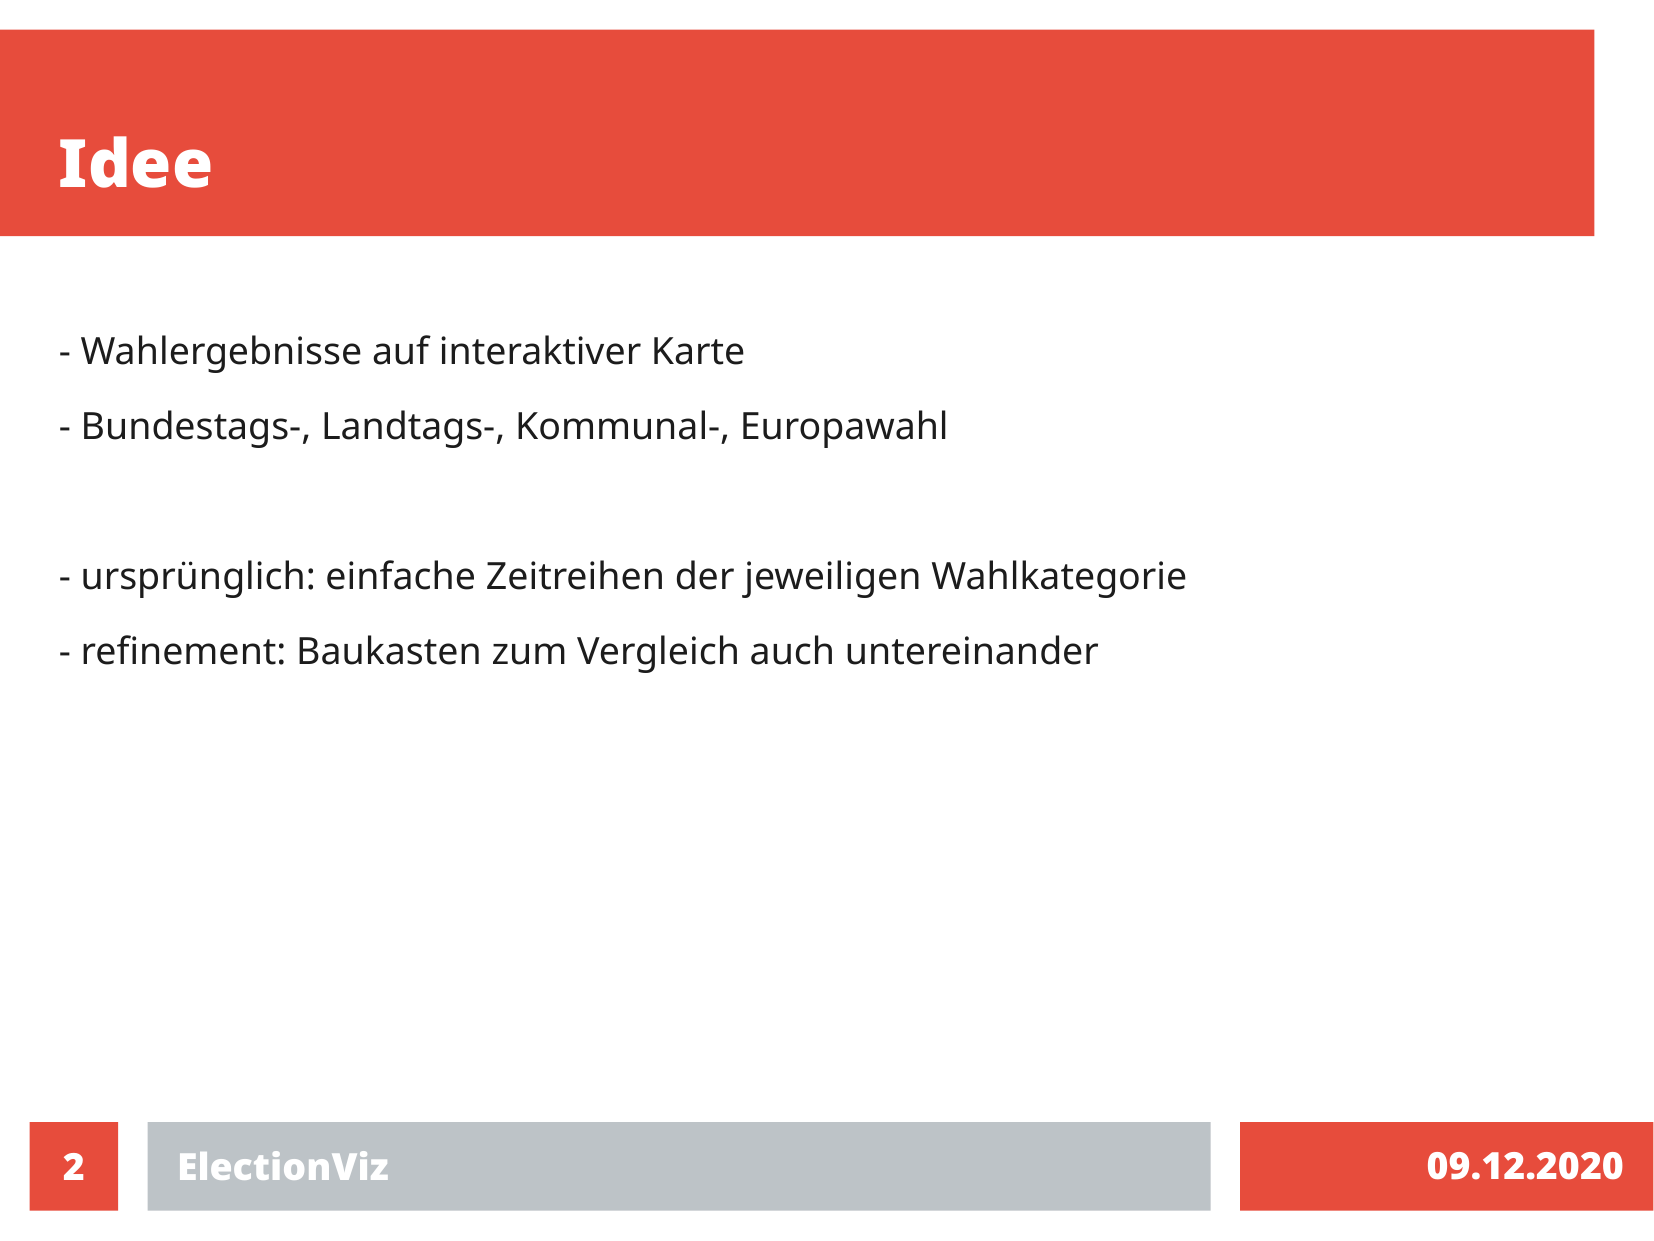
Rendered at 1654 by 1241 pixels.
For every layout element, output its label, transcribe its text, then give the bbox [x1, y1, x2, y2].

list - Wahlergebnisse auf interaktiver Karte - Bundestags-, Landtags-, Kommunal-, Europawahl - ursprünglich: einfache Zeitreihen der jeweiligen Wahlkategorie - refinement: Baukasten zum Vergleich auch untereinander [59, 324, 1565, 1093]
title Idee [59, 59, 1595, 207]
